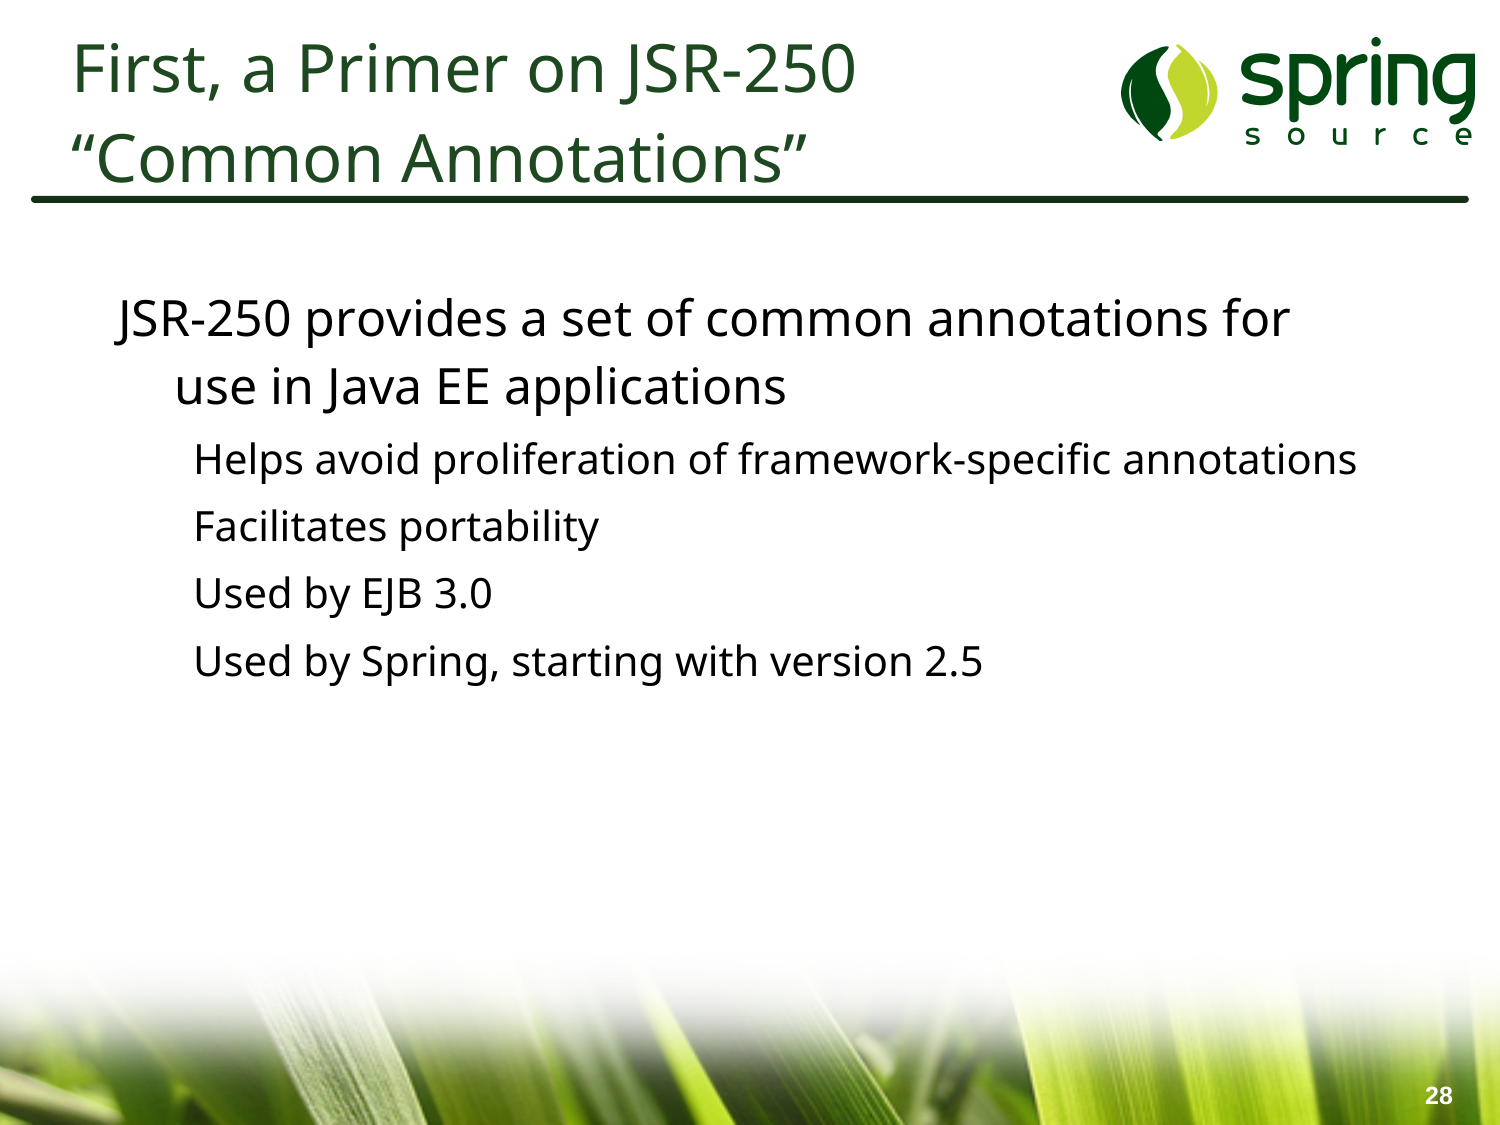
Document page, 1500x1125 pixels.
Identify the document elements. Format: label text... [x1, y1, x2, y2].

picture [1121, 37, 1475, 145]
picture [0, 944, 1500, 1125]
title First, a Primer on JSR-250 “Common Annotations” [56, 13, 1089, 191]
list JSR-250 provides a set of common annotations for use in Java EE applications Helps avoid proliferation of framework-specific annotations Facilitates portability Used by EJB 3.0 Used by Spring, starting with version 2.5 [103, 275, 1394, 938]
